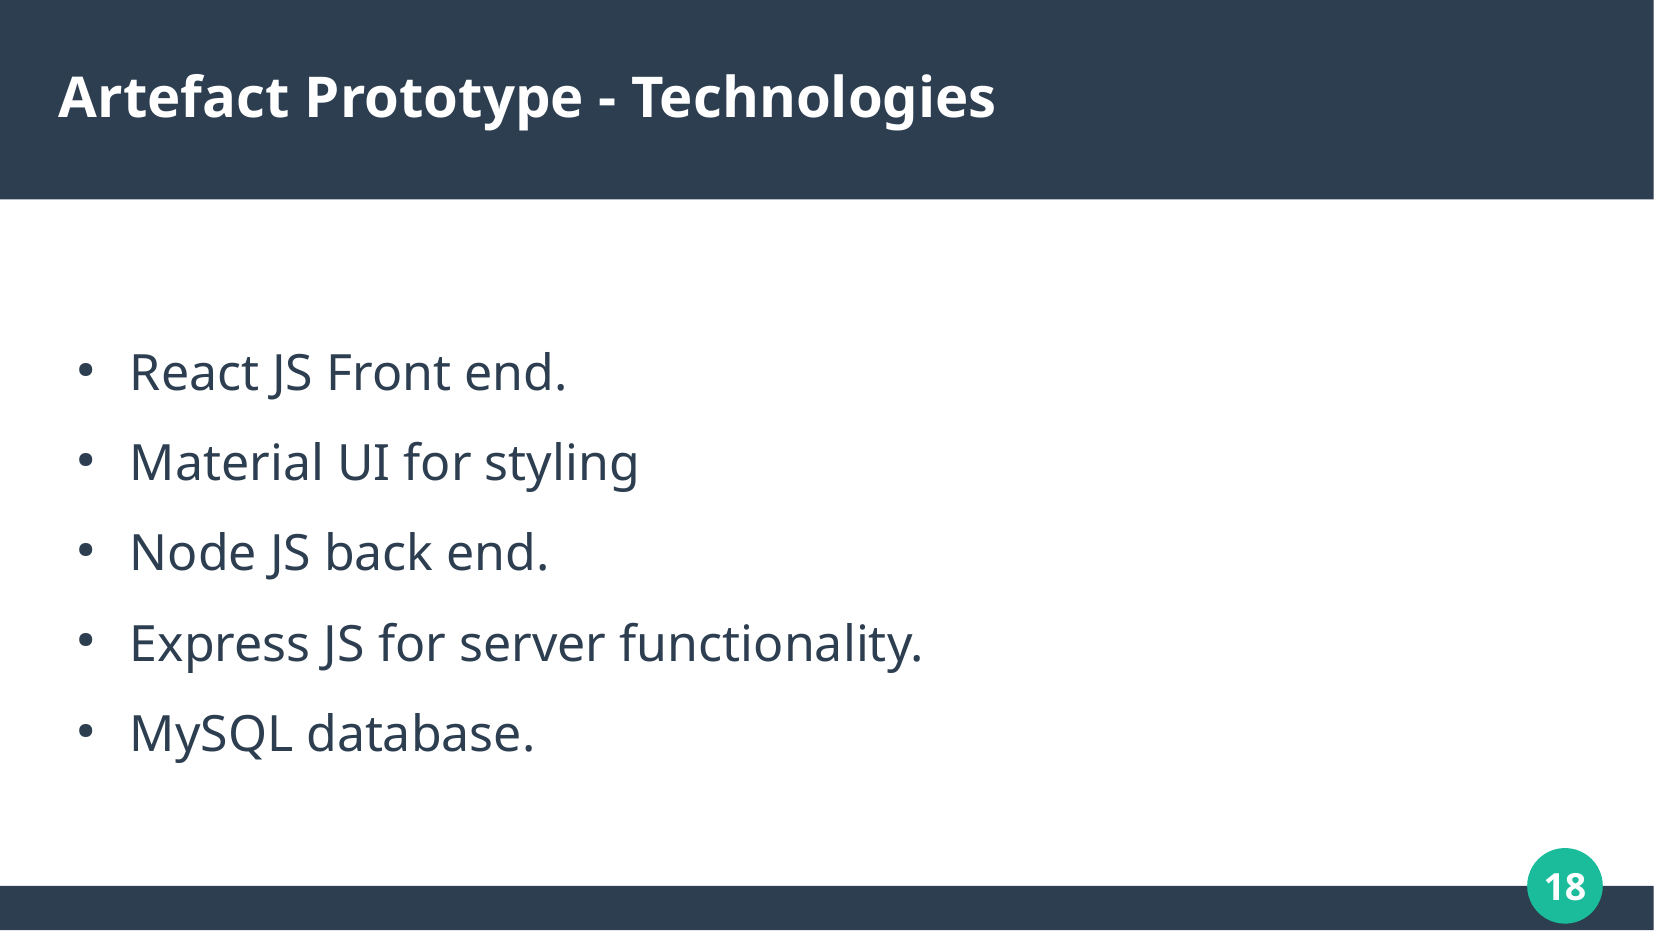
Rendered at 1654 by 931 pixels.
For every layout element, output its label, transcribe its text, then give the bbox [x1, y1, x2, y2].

list React JS Front end. Material UI for styling Node JS back end. Express JS for server functionality. MySQL database. [59, 246, 1595, 867]
title Artefact Prototype - Technologies [59, 37, 1595, 155]
